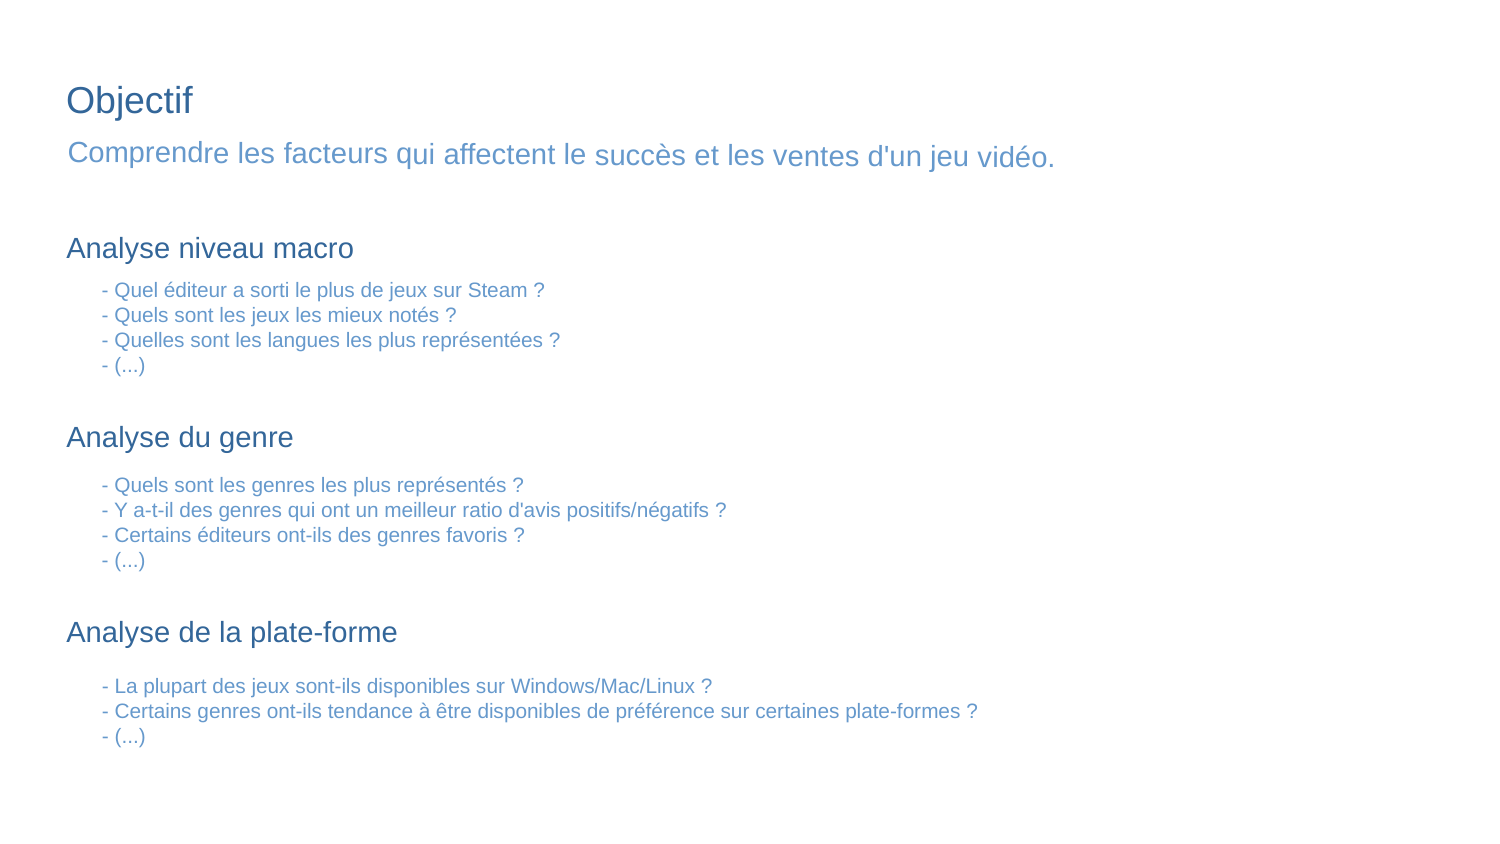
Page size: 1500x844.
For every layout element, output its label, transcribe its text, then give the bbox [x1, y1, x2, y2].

title Objectif [51, 61, 438, 156]
title - Quel éditeur a sorti le plus de jeux sur Steam ? - Quels sont les jeux les mieux notés ? - Quelles sont les langues les plus représentées ? - (...) [51, 261, 1449, 384]
list Comprendre les facteurs qui affectent le succès et les ventes d'un jeu vidéo. [52, 125, 1451, 218]
title - La plupart des jeux sont-ils disponibles sur Windows/Mac/Linux ? - Certains genres ont-ils tendance à être disponibles de préférence sur certaines plate-formes ? - (...) [51, 657, 1450, 794]
title - Quels sont les genres les plus représentés ? - Y a-t-il des genres qui ont un meilleur ratio d'avis positifs/négatifs ? - Certains éditeurs ont-ils des genres favoris ? - (...) [51, 456, 1449, 593]
title Analyse du genre [51, 403, 1449, 456]
title Analyse niveau macro [51, 214, 1449, 261]
title Analyse de la plate-forme [51, 598, 1449, 657]
